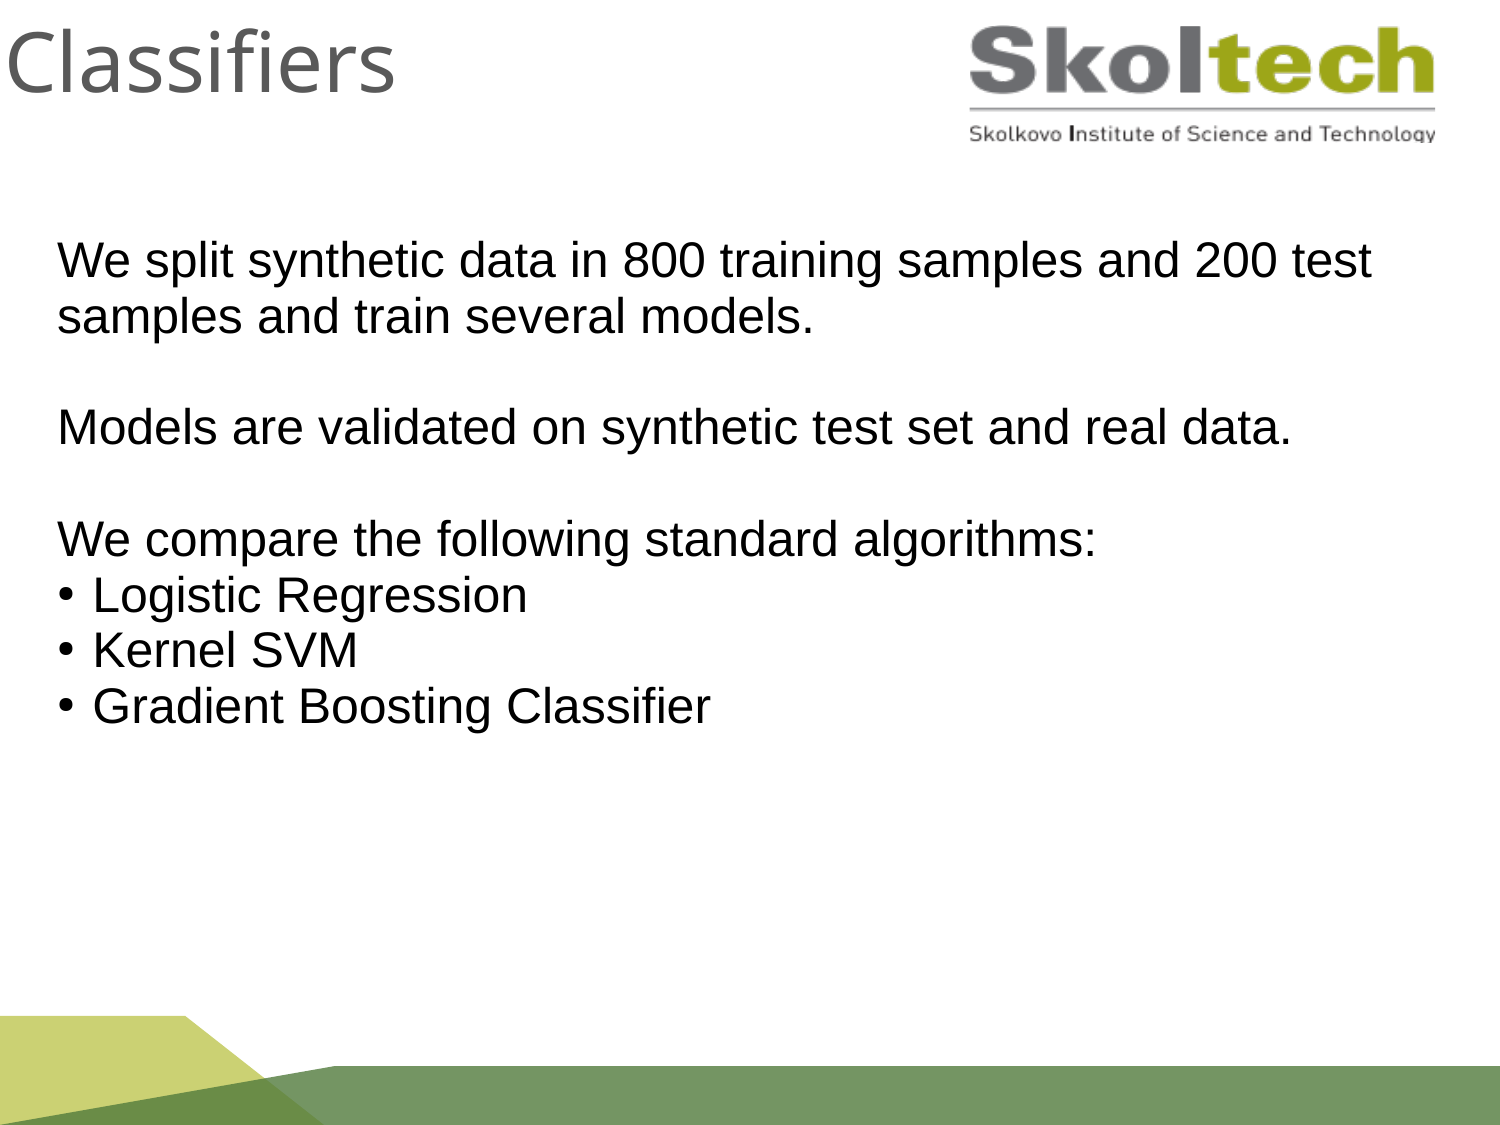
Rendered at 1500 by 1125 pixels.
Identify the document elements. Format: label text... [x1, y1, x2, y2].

title Classifiers [4, 0, 1366, 121]
text_box We split synthetic data in 800 training samples and 200 test samples and train several models. Models are validated on synthetic test set and real data. We compare the following standard algorithms: Logistic Regression Kernel SVM Gradient Boosting Classifier [42, 224, 1483, 854]
